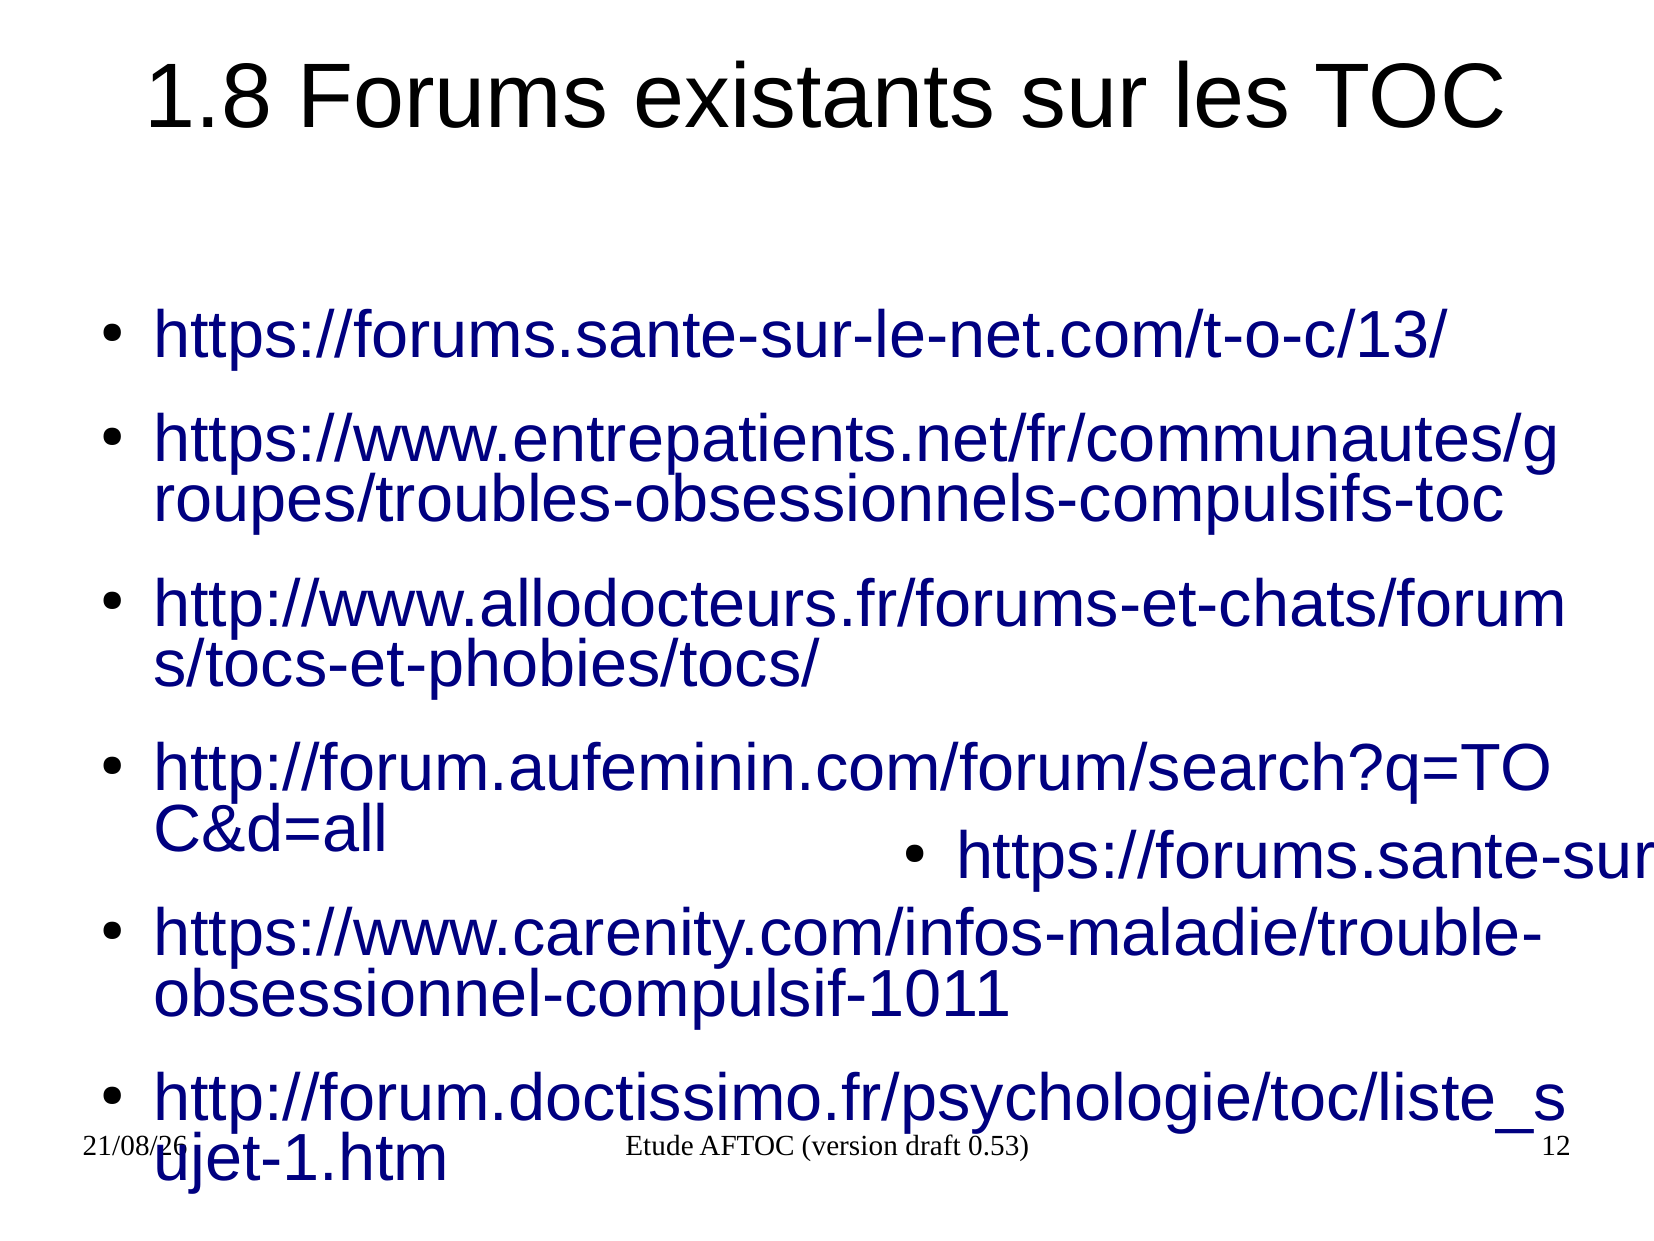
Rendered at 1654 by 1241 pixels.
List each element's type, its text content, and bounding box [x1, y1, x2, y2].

list https://forums.sante-sur-le-net.com/t-o-c/13/ https://www.entrepatients.net/fr/communautes/groupes/troubles-obsessionnels-compulsifs-toc http://www.allodocteurs.fr/forums-et-chats/forums/tocs-et-phobies/tocs/ http://forum.aufeminin.com/forum/search?q=TOC&d=all https://www.carenity.com/infos-maladie/trouble-obsessionnel-compulsif-1011 http://forum.doctissimo.fr/psychologie/toc/liste_sujet-1.htm [82, 296, 1571, 792]
title 1.8 Forums existants sur les TOC [82, 44, 1571, 147]
text_box https://forums.sante-sur-le-net.com/t-o-c/13/ [885, 818, 1654, 908]
